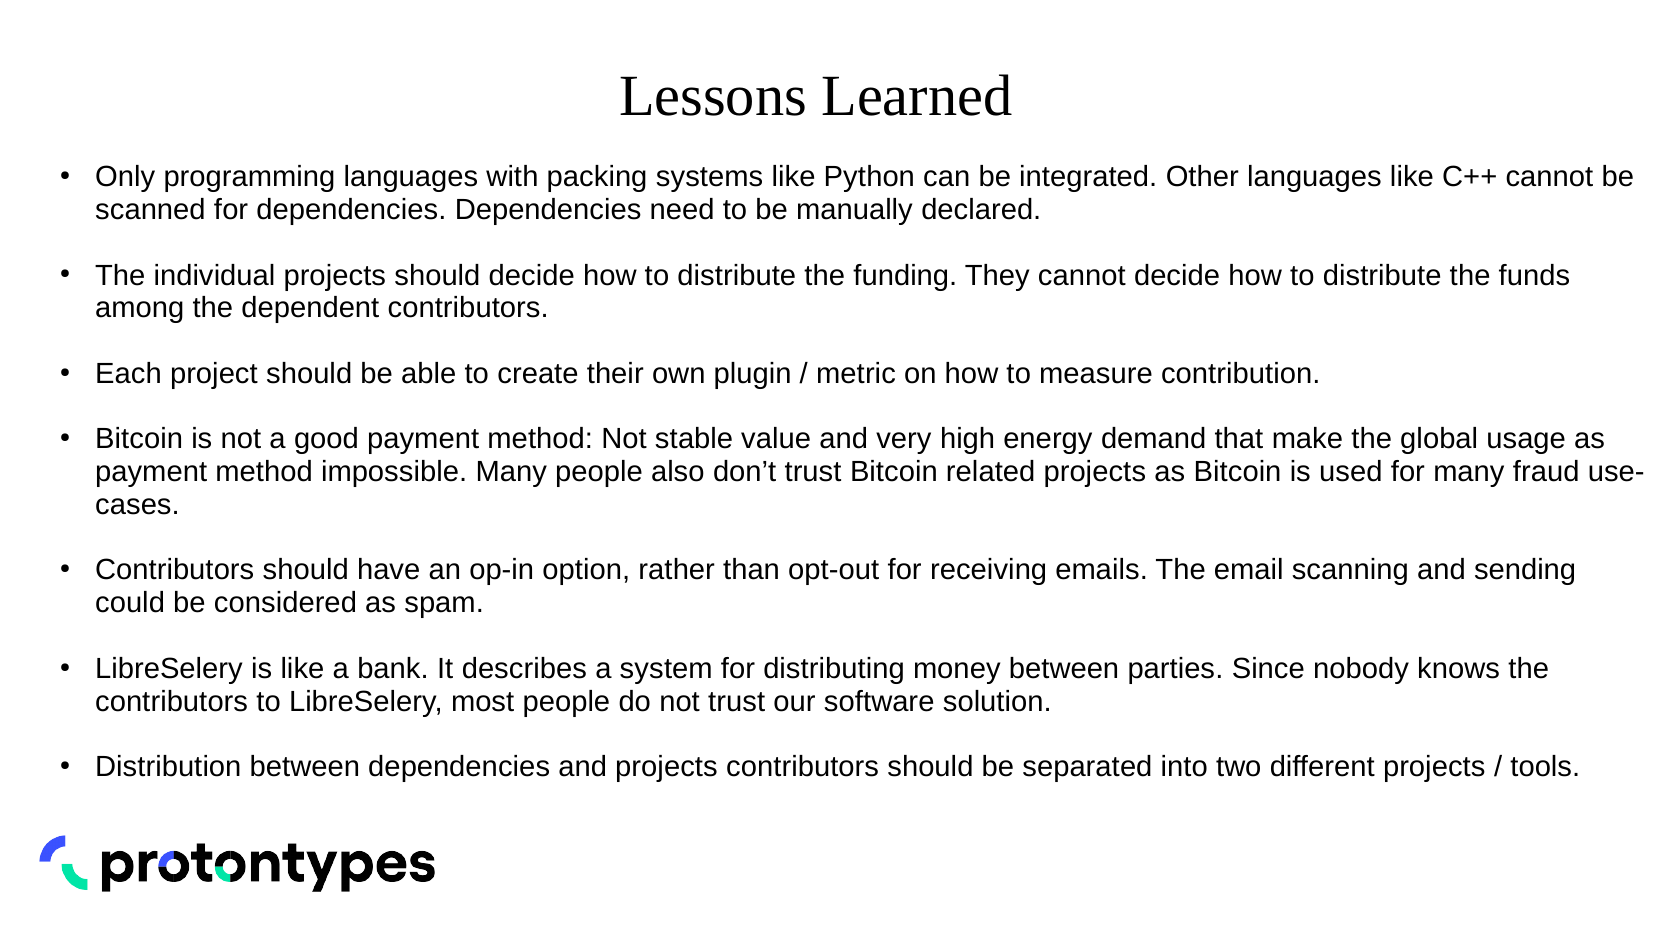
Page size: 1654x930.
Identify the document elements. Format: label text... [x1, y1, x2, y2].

picture [39, 835, 435, 900]
text_box Only programming languages with packing systems like Python can be integrated. Other languages like C++ cannot be scanned for dependencies. Dependencies need to be manually declared. The individual projects should decide how to distribute the funding. They cannot decide how to distribute the funds among the dependent contributors. Each project should be able to create their own plugin / metric on how to measure contribution. Bitcoin is not a good payment method: Not stable value and very high energy demand that make the global usage as payment method impossible. Many people also don’t trust Bitcoin related projects as Bitcoin is used for many fraud use-cases. Contributors should have an op-in option, rather than opt-out for receiving emails. The email scanning and sending could be considered as spam. LibreSelery is like a bank. It describes a system for distributing money between parties. Since nobody knows the contributors to LibreSelery, most people do not trust our software solution. Distribution between dependencies and projects contributors should be separated into two different projects / tools. [45, 120, 1654, 856]
text_box Lessons Learned [71, 36, 1560, 120]
